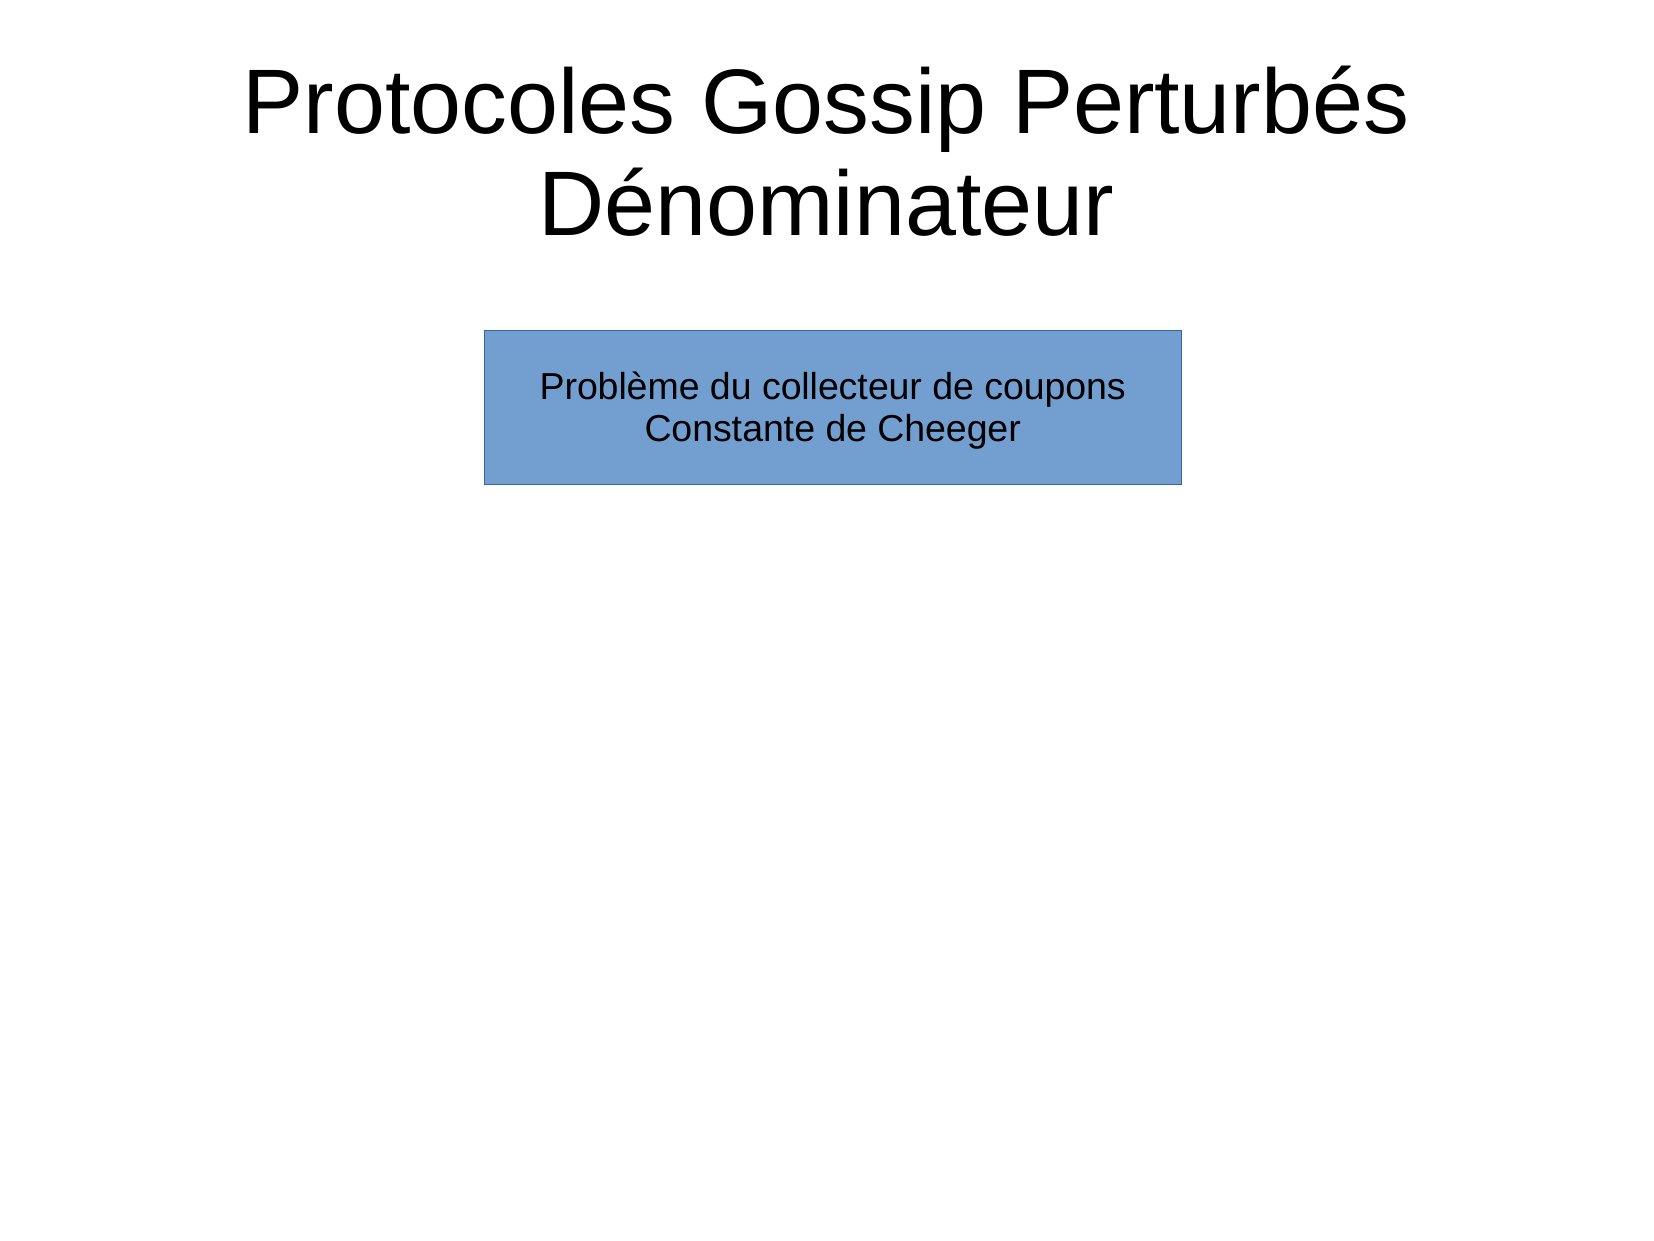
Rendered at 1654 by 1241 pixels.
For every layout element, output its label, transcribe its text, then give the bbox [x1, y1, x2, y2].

title Protocoles Gossip Perturbés Dénominateur [82, 49, 1571, 257]
text_box Problème du collecteur de coupons Constante de Cheeger [484, 330, 1182, 485]
